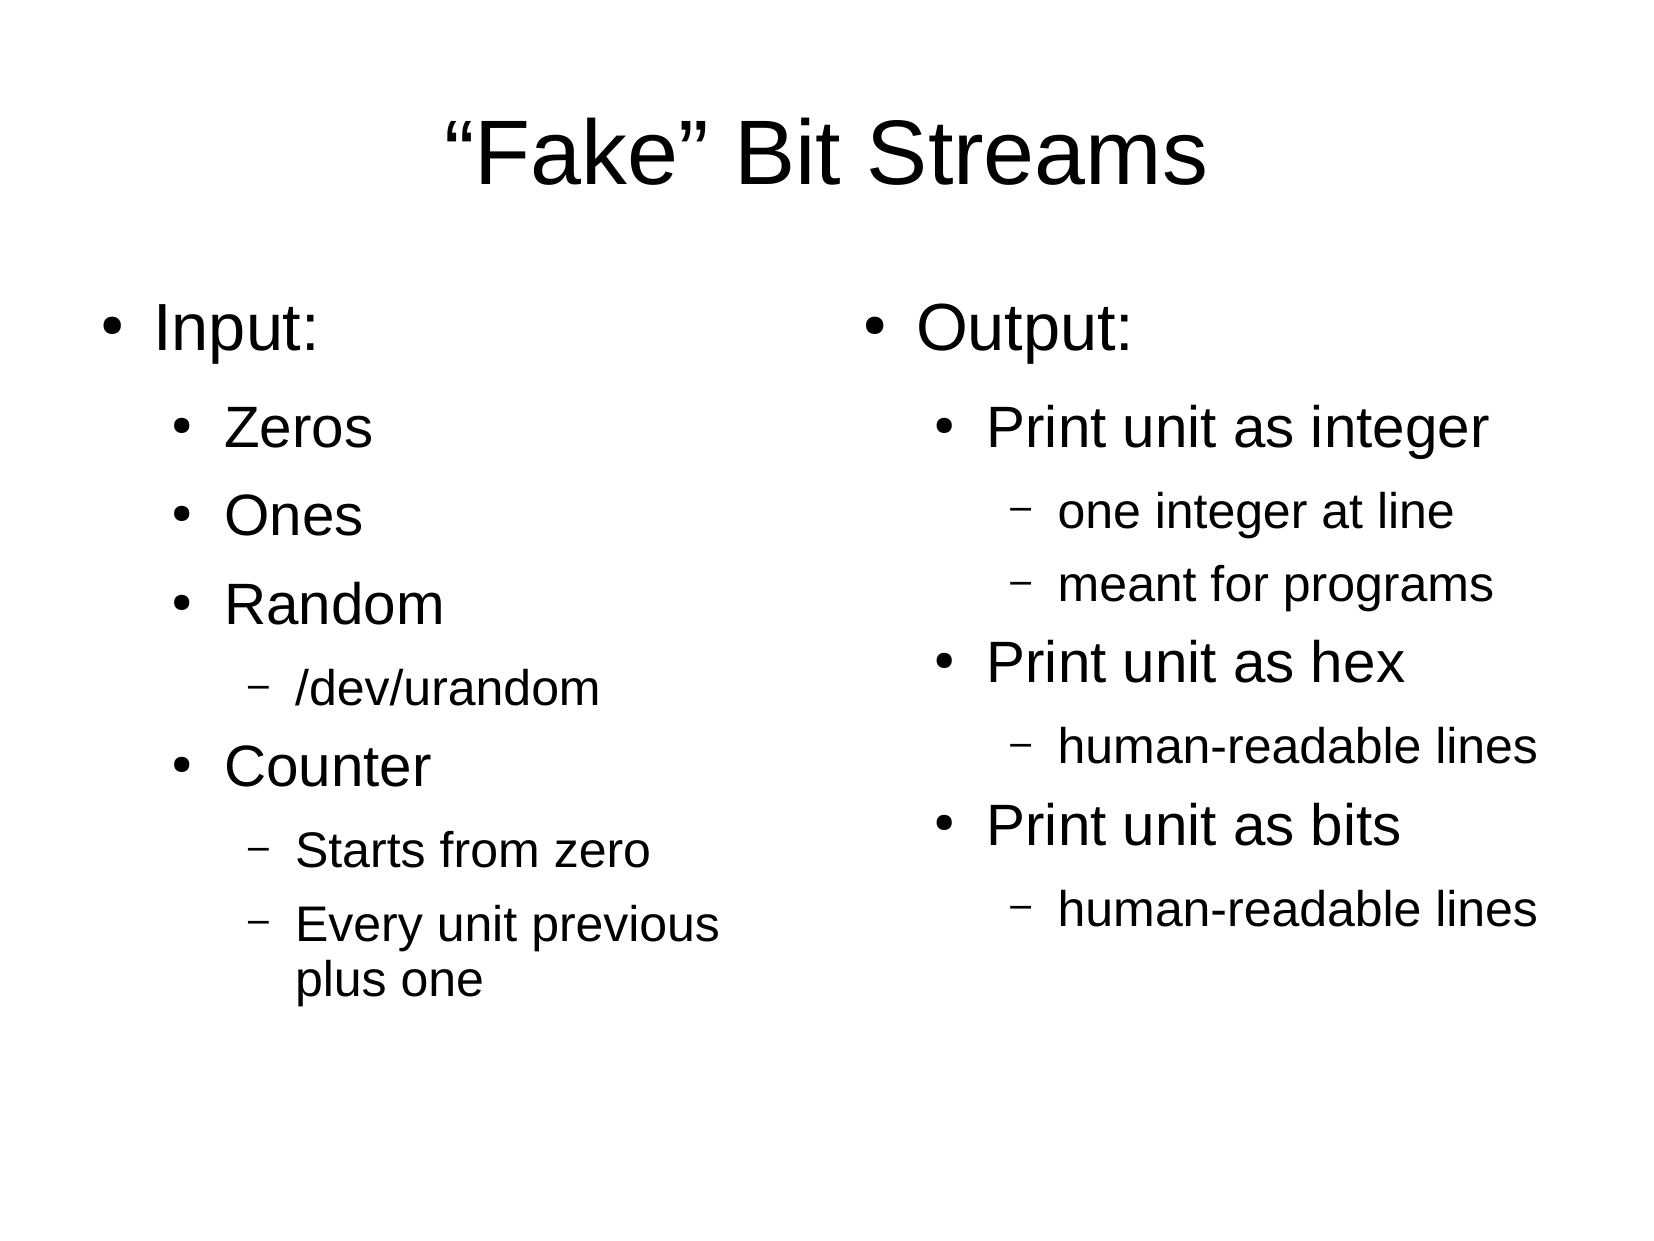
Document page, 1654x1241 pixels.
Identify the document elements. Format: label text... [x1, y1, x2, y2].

list Output: Print unit as integer one integer at line meant for programs Print unit as hex human-readable lines Print unit as bits human-readable lines [845, 290, 1572, 1109]
title “Fake” Bit Streams [82, 49, 1571, 257]
list Input: Zeros Ones Random /dev/urandom Counter Starts from zero Every unit previous plus one [82, 290, 809, 1109]
